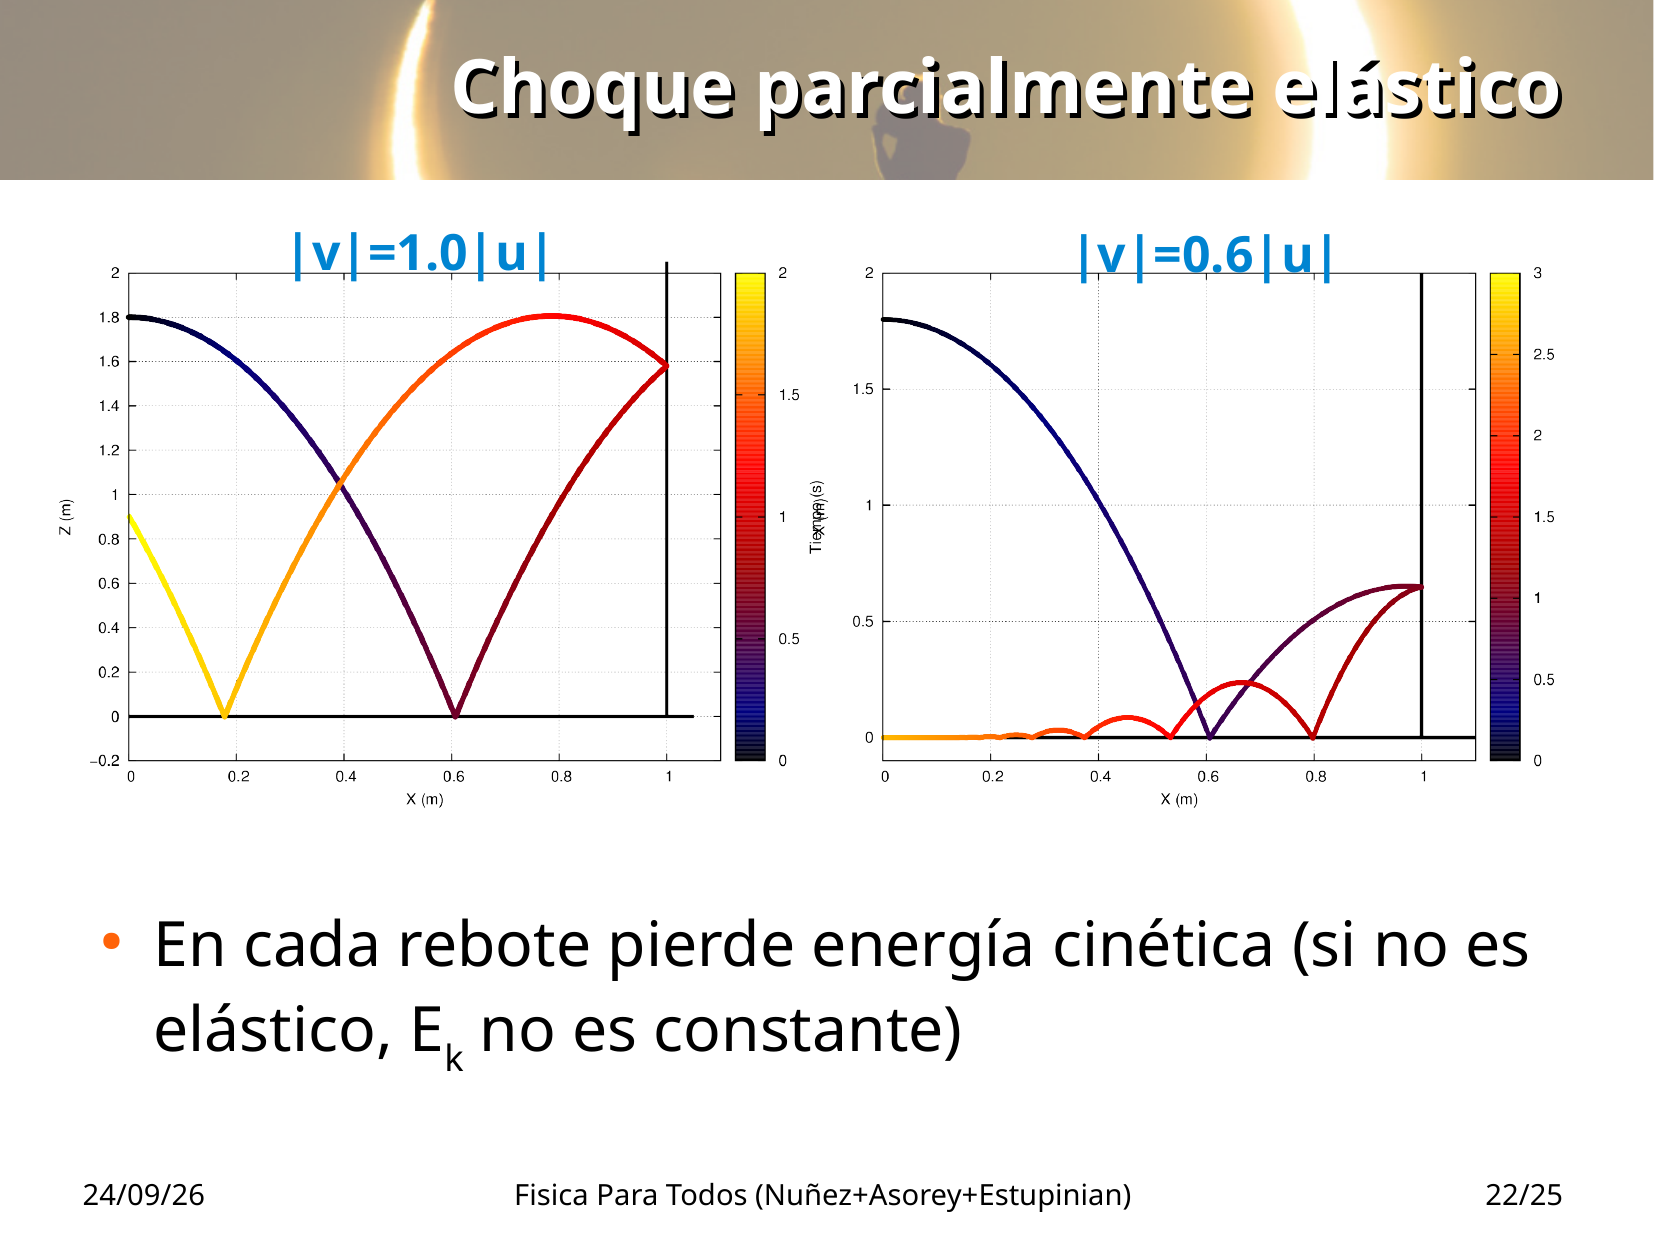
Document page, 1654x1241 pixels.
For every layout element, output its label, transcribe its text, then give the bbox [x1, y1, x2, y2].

picture [53, 254, 1601, 811]
text_box |v|=1.0|u| [270, 210, 565, 284]
title Choque parcialmente elástico [75, 19, 1564, 151]
list En cada rebote pierde energía cinética (si no es elástico, Ek no es constante) [82, 900, 1571, 1140]
text_box |v|=0.6|u| [1055, 211, 1351, 286]
picture [0, 0, 1654, 180]
